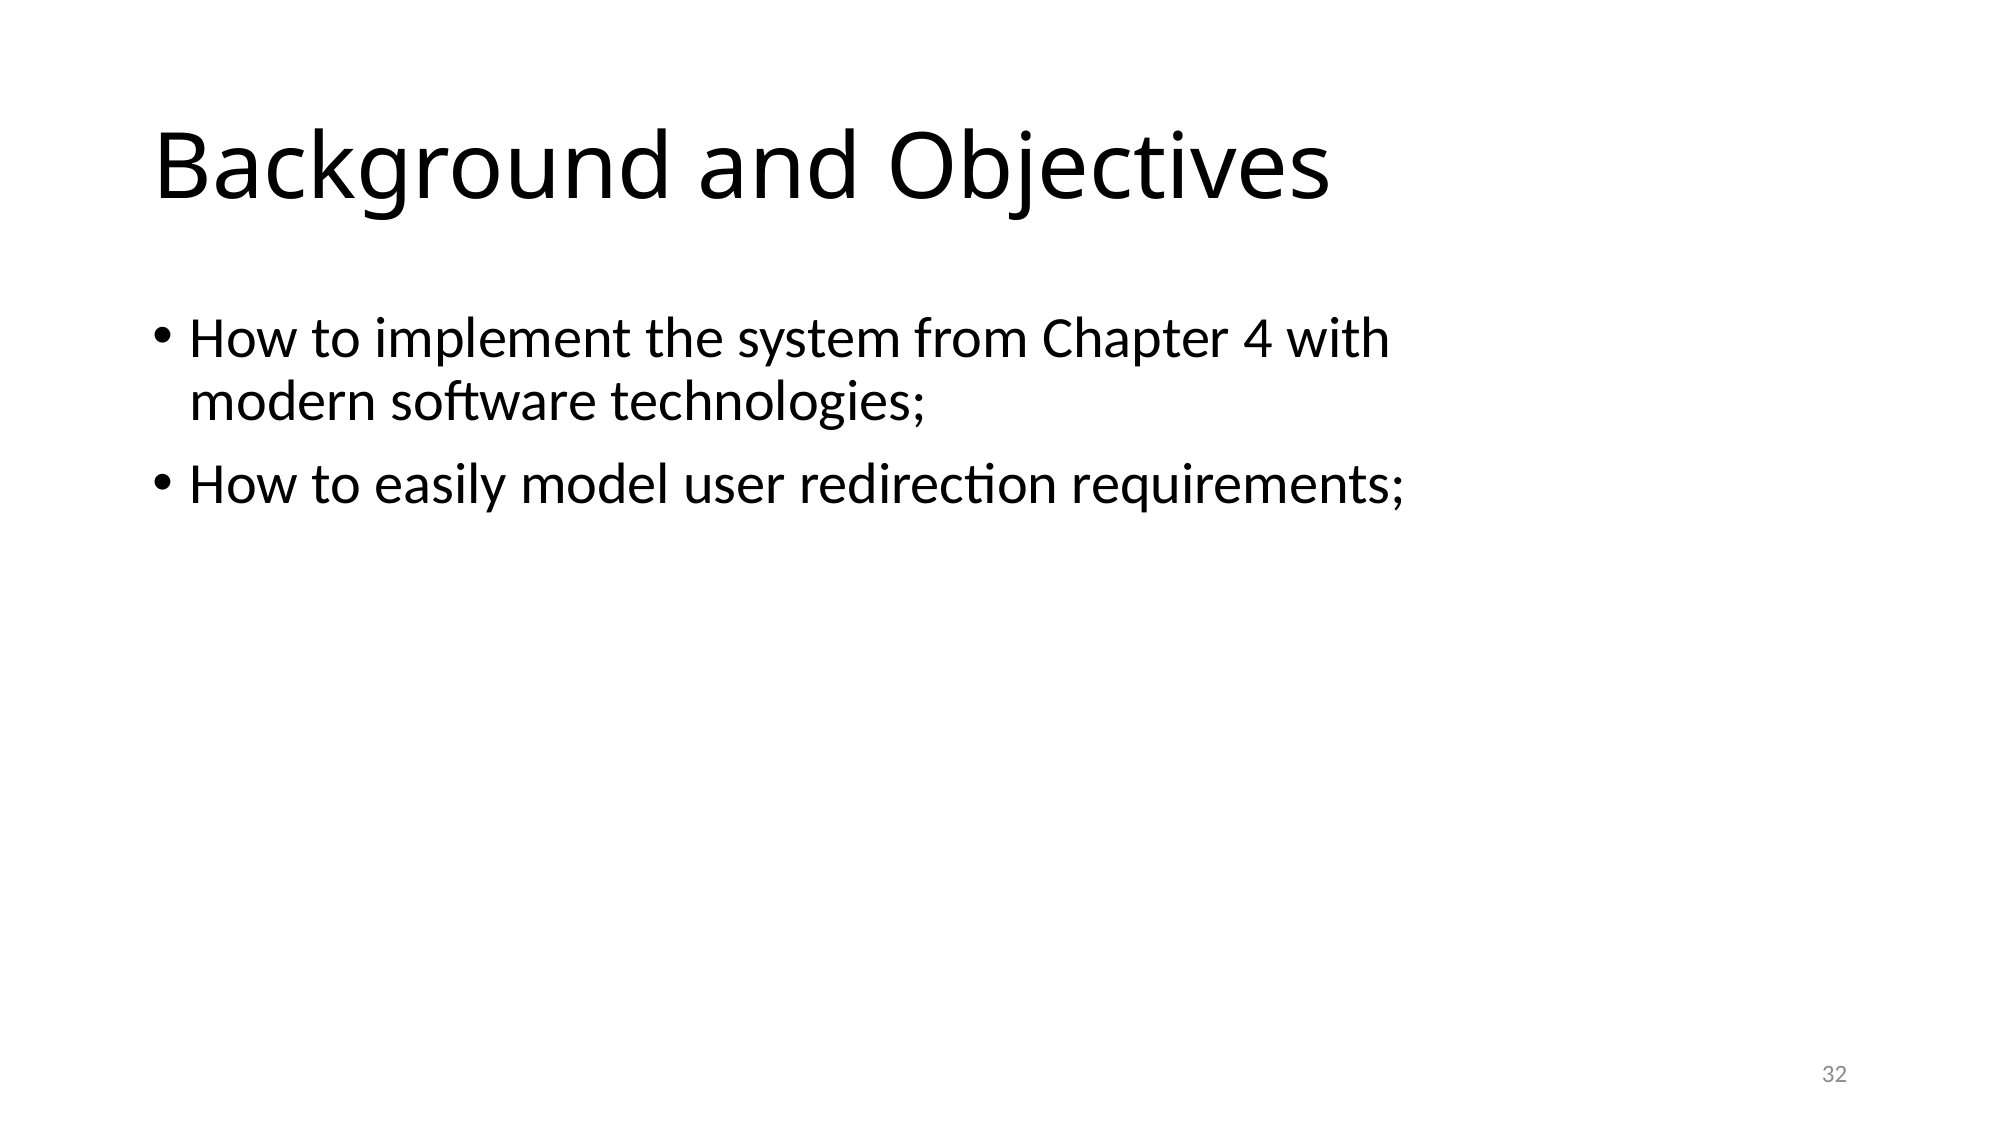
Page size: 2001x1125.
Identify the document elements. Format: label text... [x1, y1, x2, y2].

title Background and Objectives [137, 59, 1863, 278]
slide_number <number> [1412, 1042, 1863, 1103]
list How to implement the system from Chapter 4 with modern software technologies; How to easily model user redirection requirements; [137, 299, 1587, 1014]
